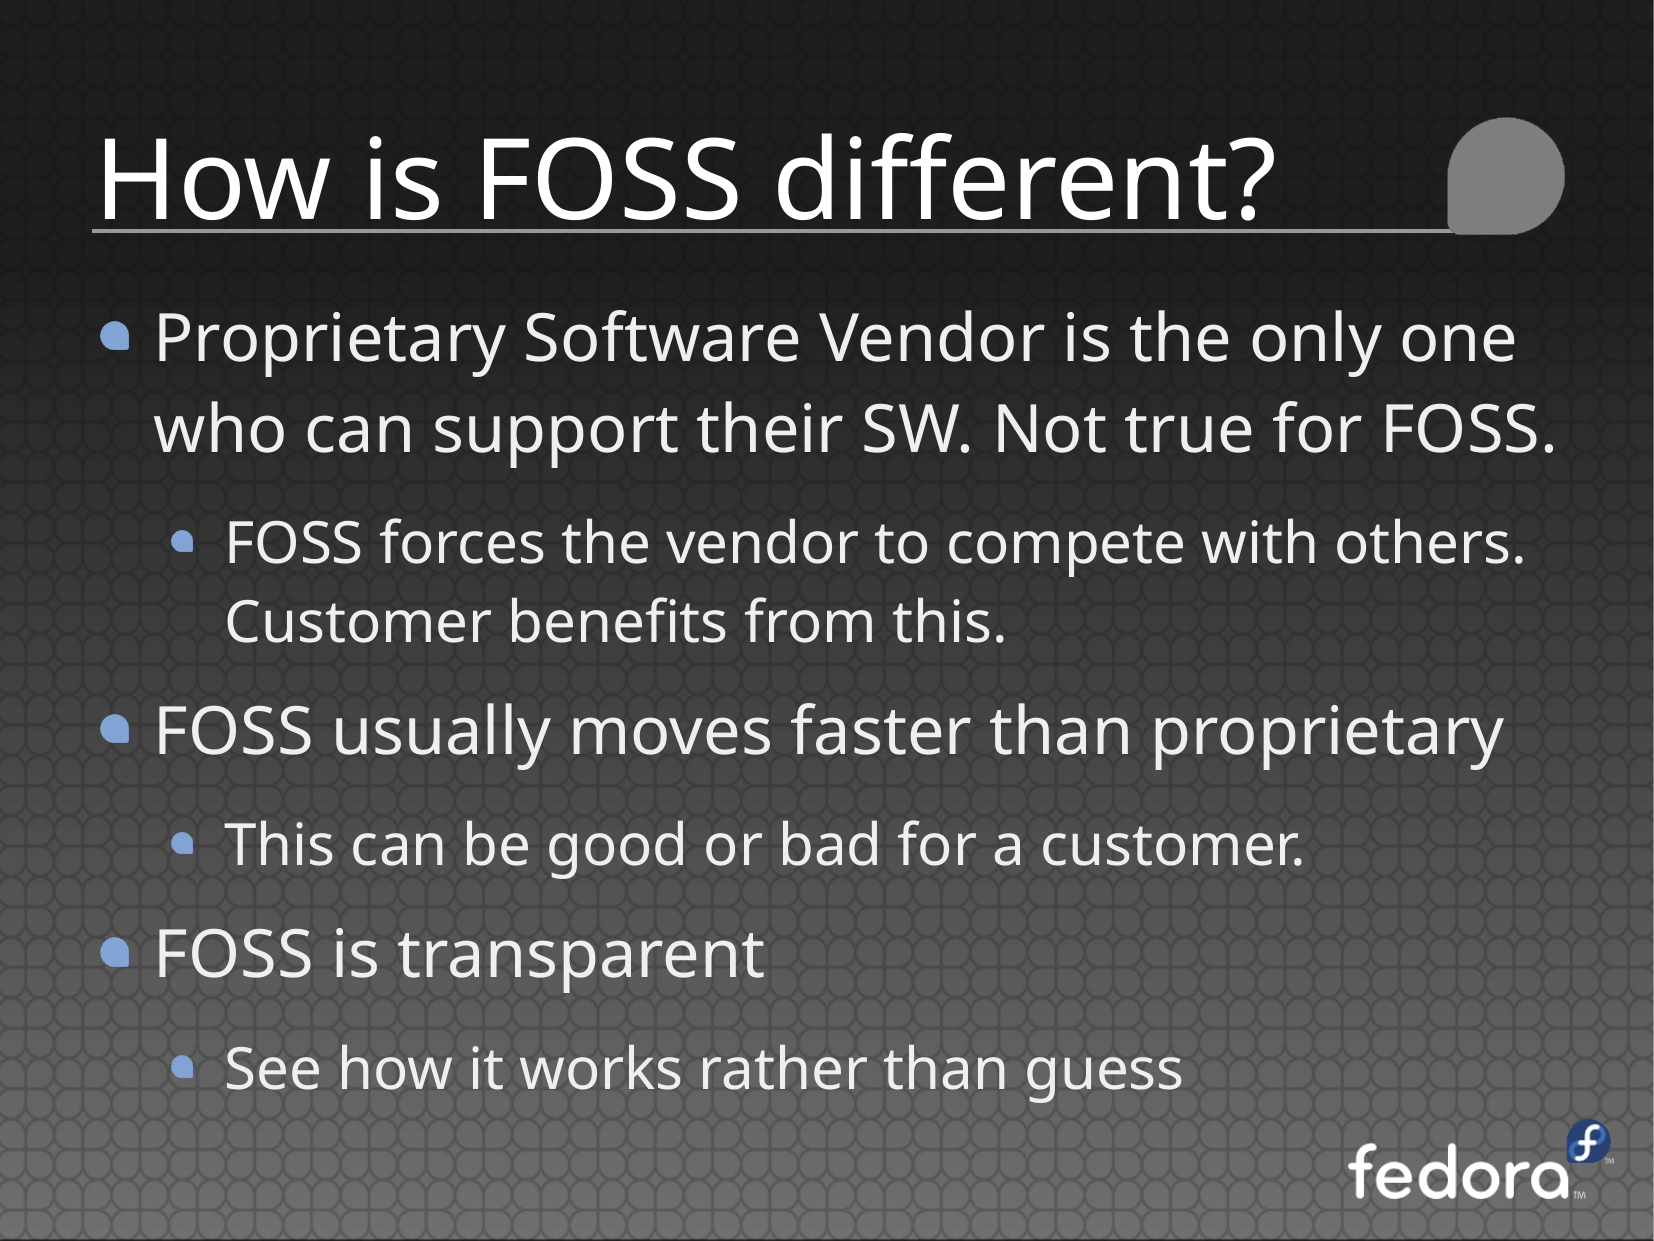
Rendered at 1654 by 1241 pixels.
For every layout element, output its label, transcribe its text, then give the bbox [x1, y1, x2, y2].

list Proprietary Software Vendor is the only one who can support their SW. Not true for FOSS. FOSS forces the vendor to compete with others. Customer benefits from this. FOSS usually moves faster than proprietary This can be good or bad for a customer. FOSS is transparent See how it works rather than guess [82, 290, 1571, 1094]
title How is FOSS different? [94, 100, 1426, 251]
picture [0, 0, 1654, 1241]
